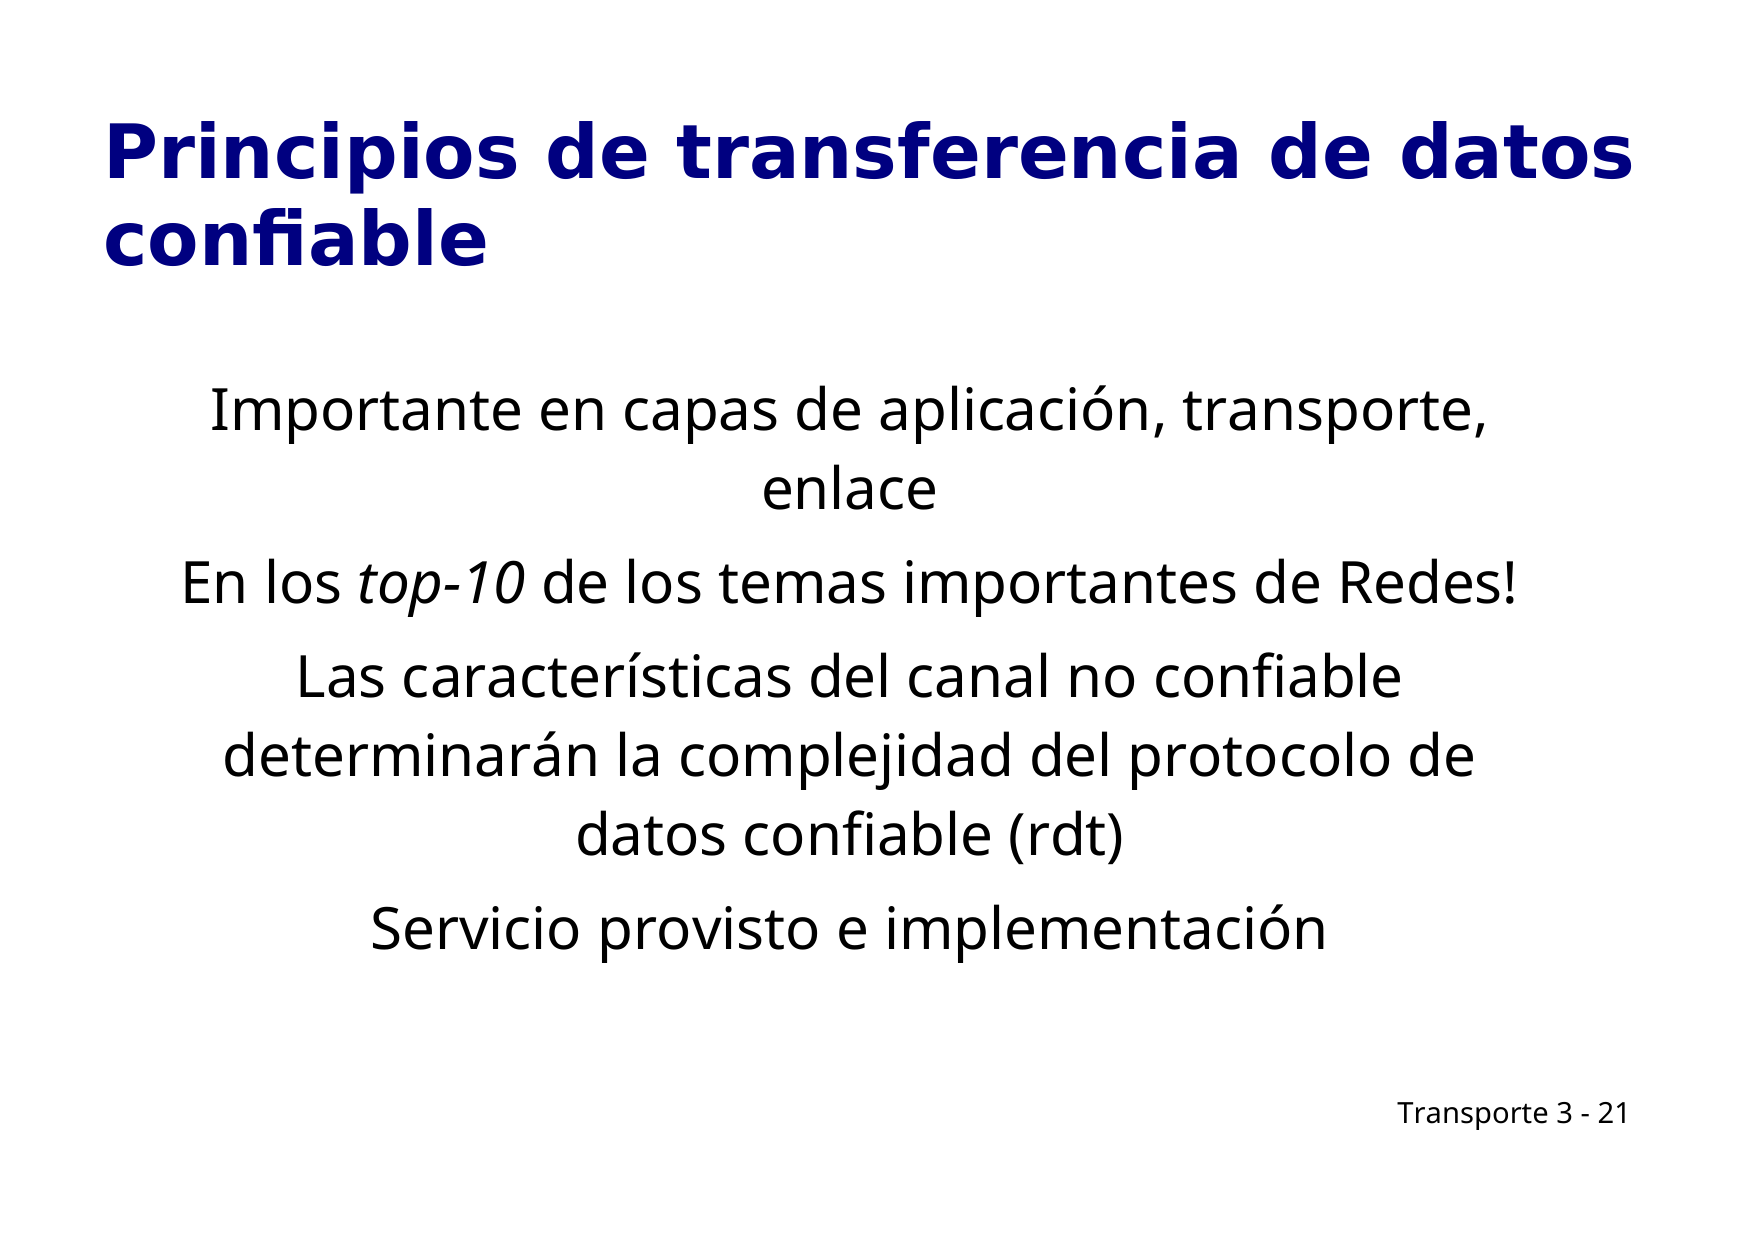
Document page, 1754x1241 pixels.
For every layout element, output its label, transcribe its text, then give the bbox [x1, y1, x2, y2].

subtitle Importante en capas de aplicación, transporte, enlace En los top-10 de los temas importantes de Redes! Las características del canal no confiable determinarán la complejidad del protocolo de datos confiable (rdt) Servicio provisto e implementación [154, 320, 1546, 1082]
title Principios de transferencia de datos confiable [88, 87, 1654, 305]
